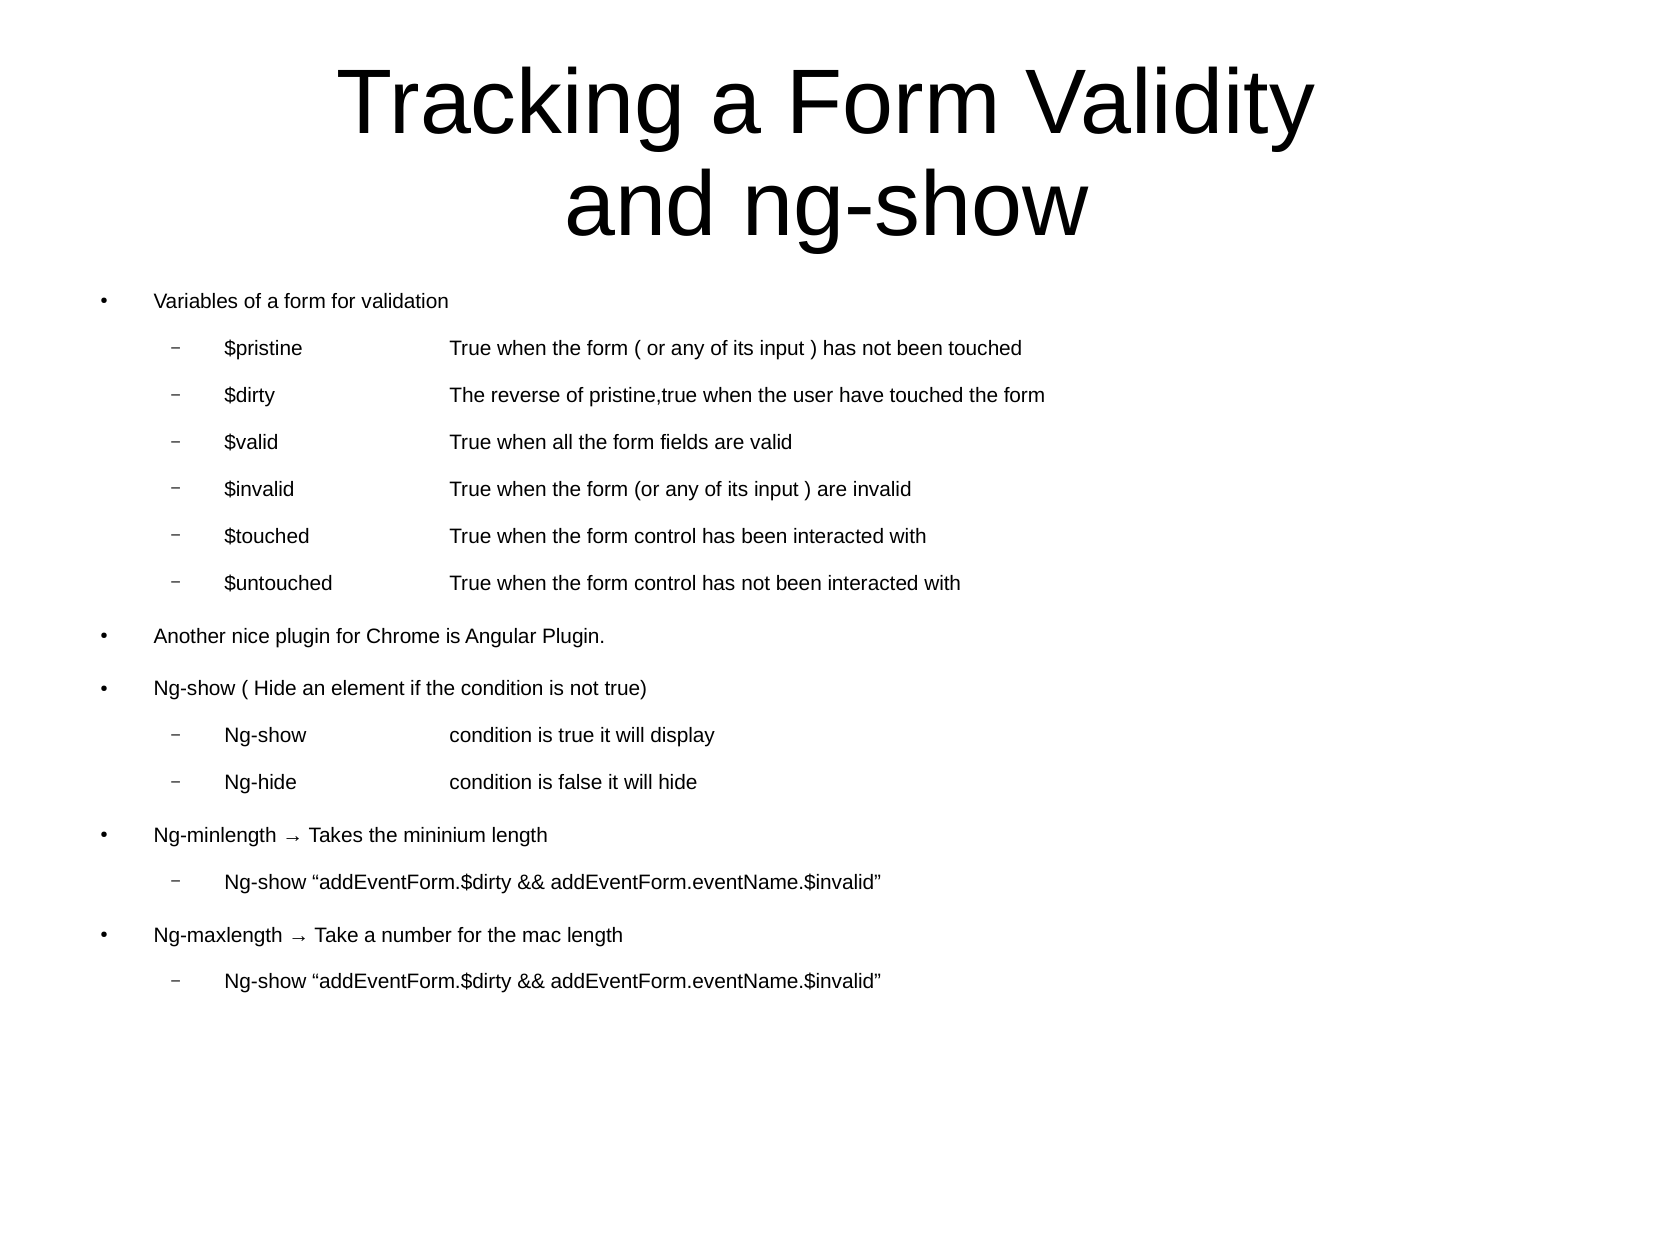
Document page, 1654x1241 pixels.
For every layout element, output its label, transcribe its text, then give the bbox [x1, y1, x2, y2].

title Tracking a Form Validity and ng-show [82, 49, 1571, 257]
list Variables of a form for validation $pristine True when the form ( or any of its input ) has not been touched $dirty The reverse of pristine,true when the user have touched the form $valid True when all the form fields are valid $invalid True when the form (or any of its input ) are invalid $touched True when the form control has been interacted with $untouched True when the form control has not been interacted with Another nice plugin for Chrome is Angular Plugin. Ng-show ( Hide an element if the condition is not true) Ng-show condition is true it will display Ng-hide condition is false it will hide Ng-minlength → Takes the mininium length Ng-show “addEventForm.$dirty && addEventForm.eventName.$invalid” Ng-maxlength → Take a number for the mac length Ng-show “addEventForm.$dirty && addEventForm.eventName.$invalid” [82, 290, 1571, 1010]
